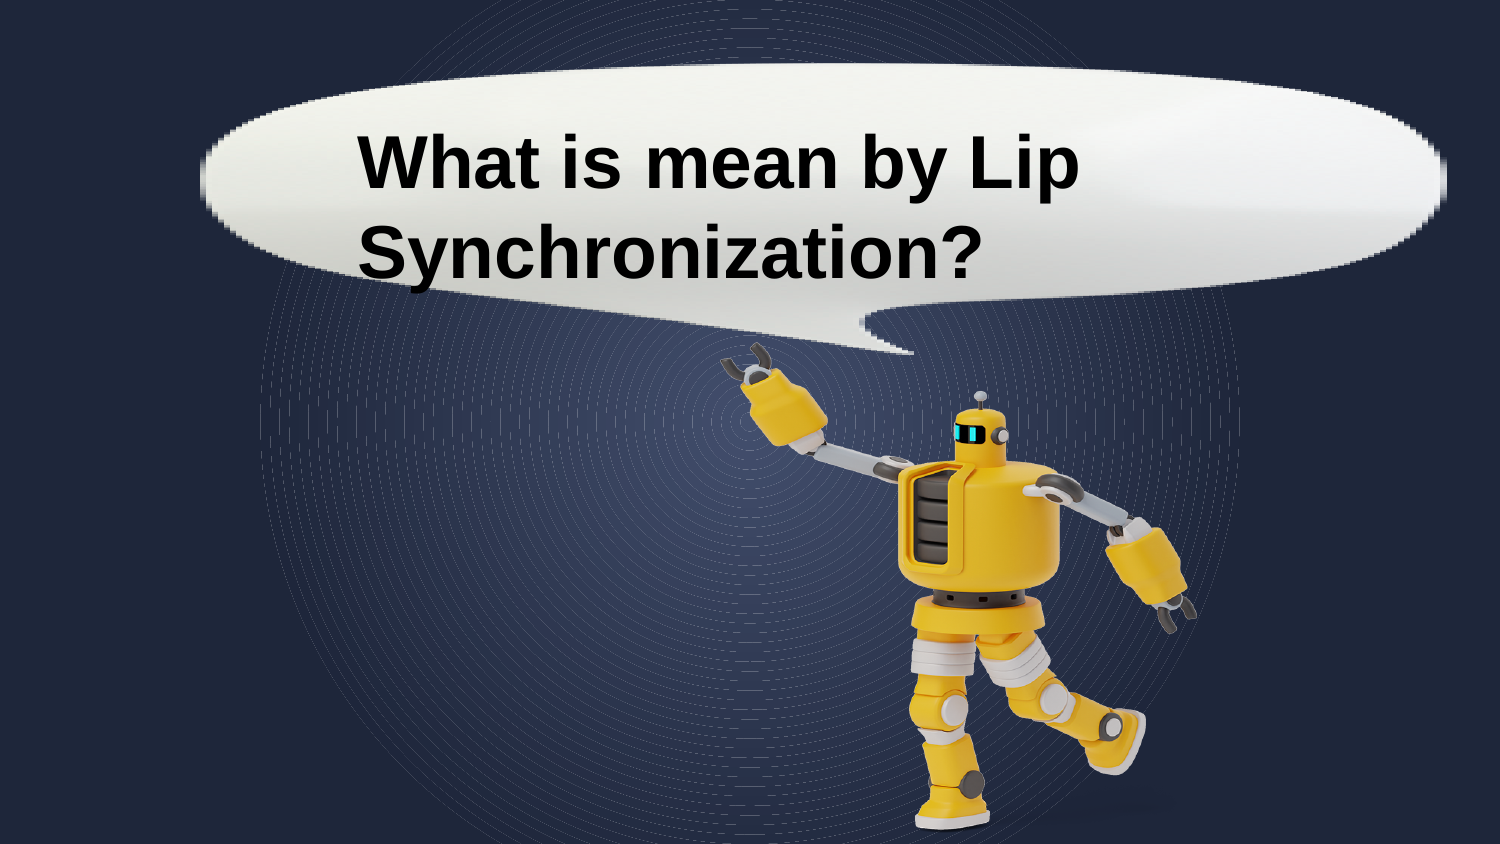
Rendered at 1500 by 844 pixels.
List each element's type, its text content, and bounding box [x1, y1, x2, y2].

picture [200, 63, 1447, 833]
text_box What is mean by Lip Synchronization? [342, 106, 1146, 290]
